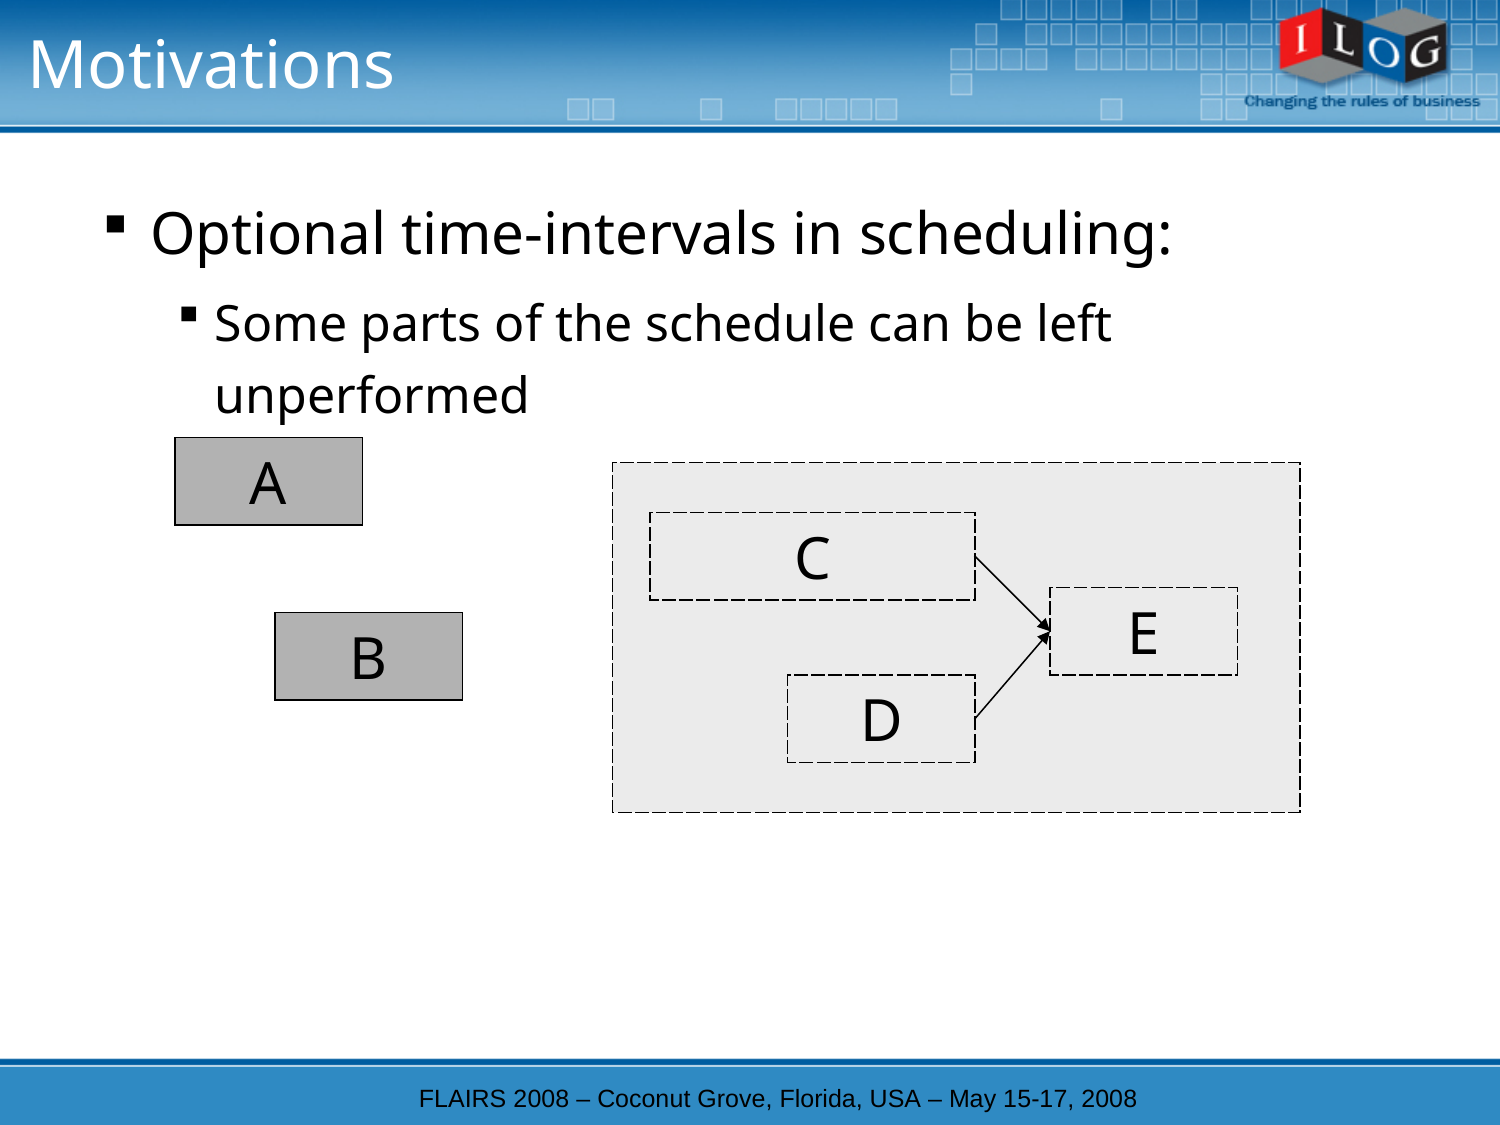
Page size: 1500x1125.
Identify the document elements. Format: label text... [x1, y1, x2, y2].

text_box [612, 462, 1300, 813]
text_box E [1049, 587, 1238, 675]
text_box A [174, 437, 363, 526]
text_box C [649, 512, 975, 600]
title Motivations [12, 0, 1300, 144]
text_box D [787, 674, 975, 763]
picture [0, 0, 1500, 1125]
list Optional time-intervals in scheduling: Some parts of the schedule can be left unperformed [87, 174, 1413, 1000]
text_box B [274, 612, 463, 700]
